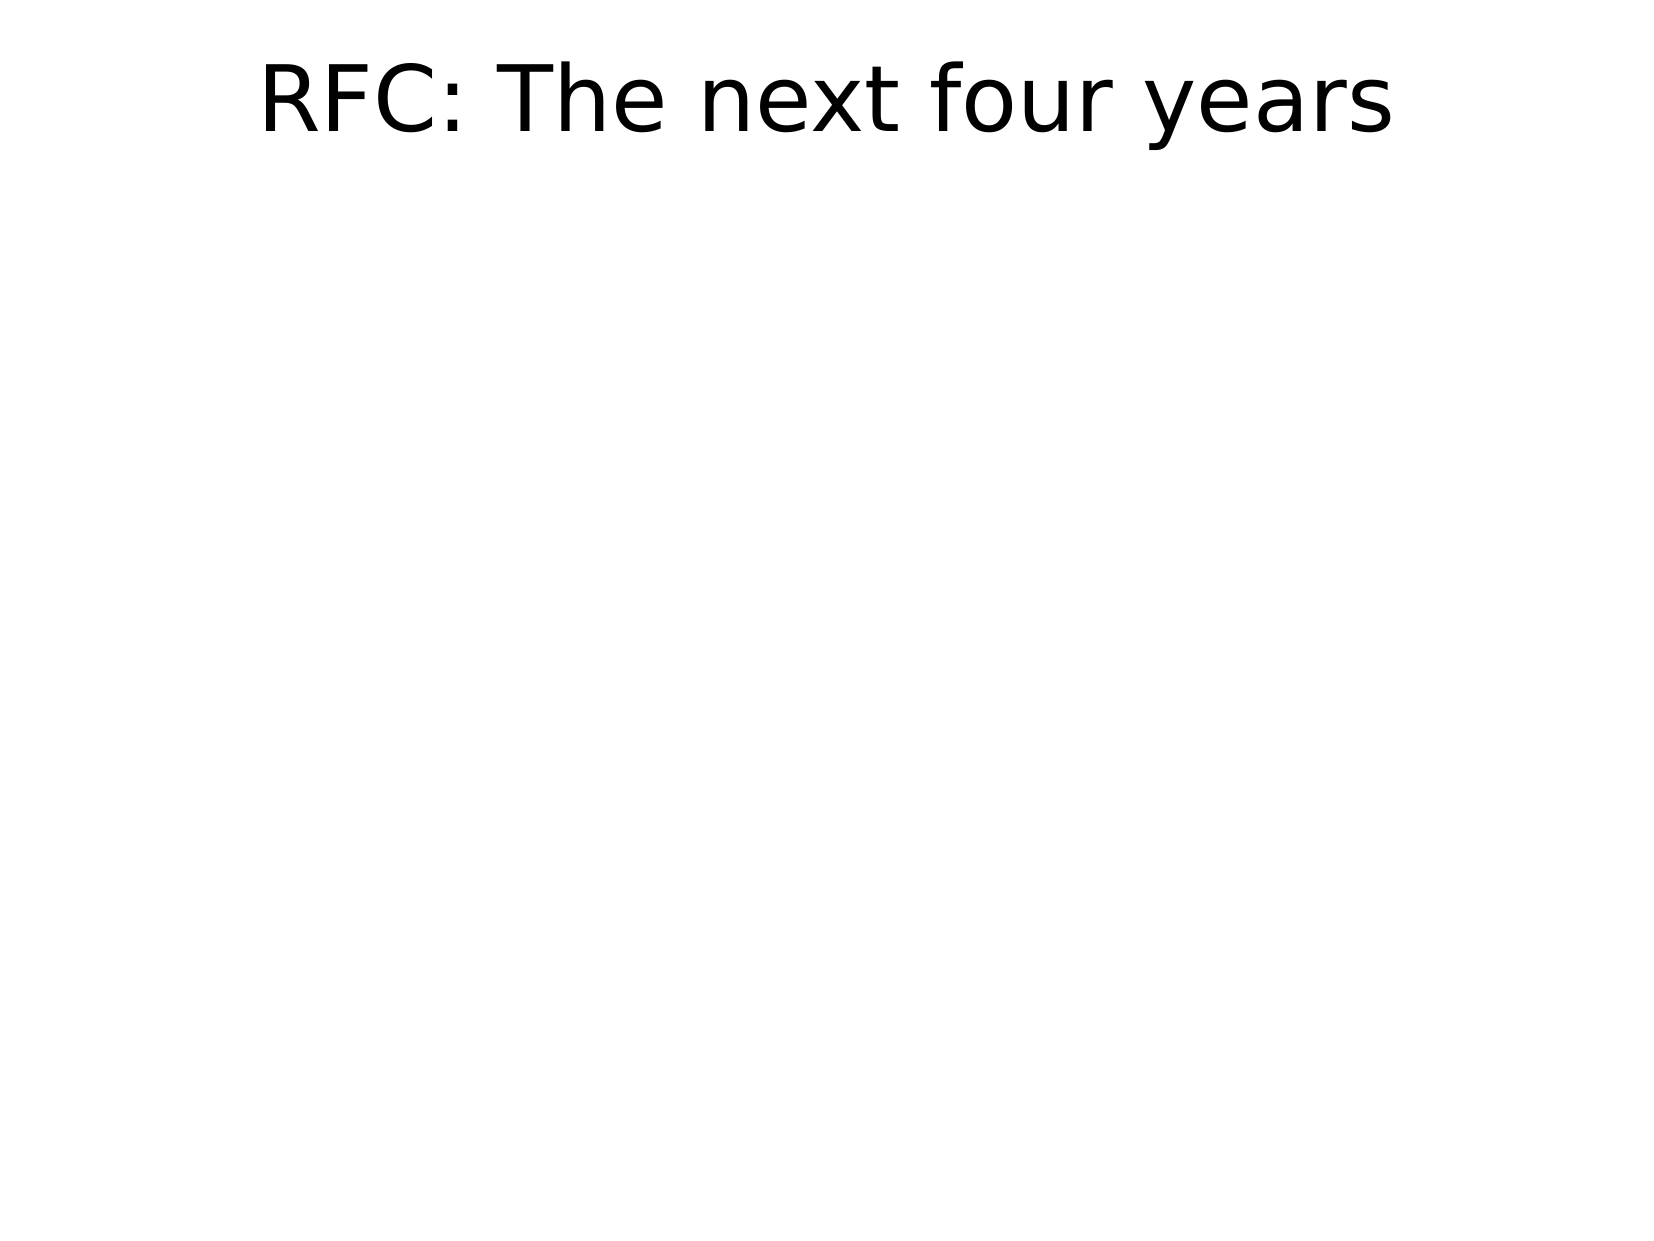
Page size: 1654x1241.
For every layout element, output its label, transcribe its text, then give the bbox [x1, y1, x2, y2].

title RFC: The next four years [82, 45, 1571, 261]
